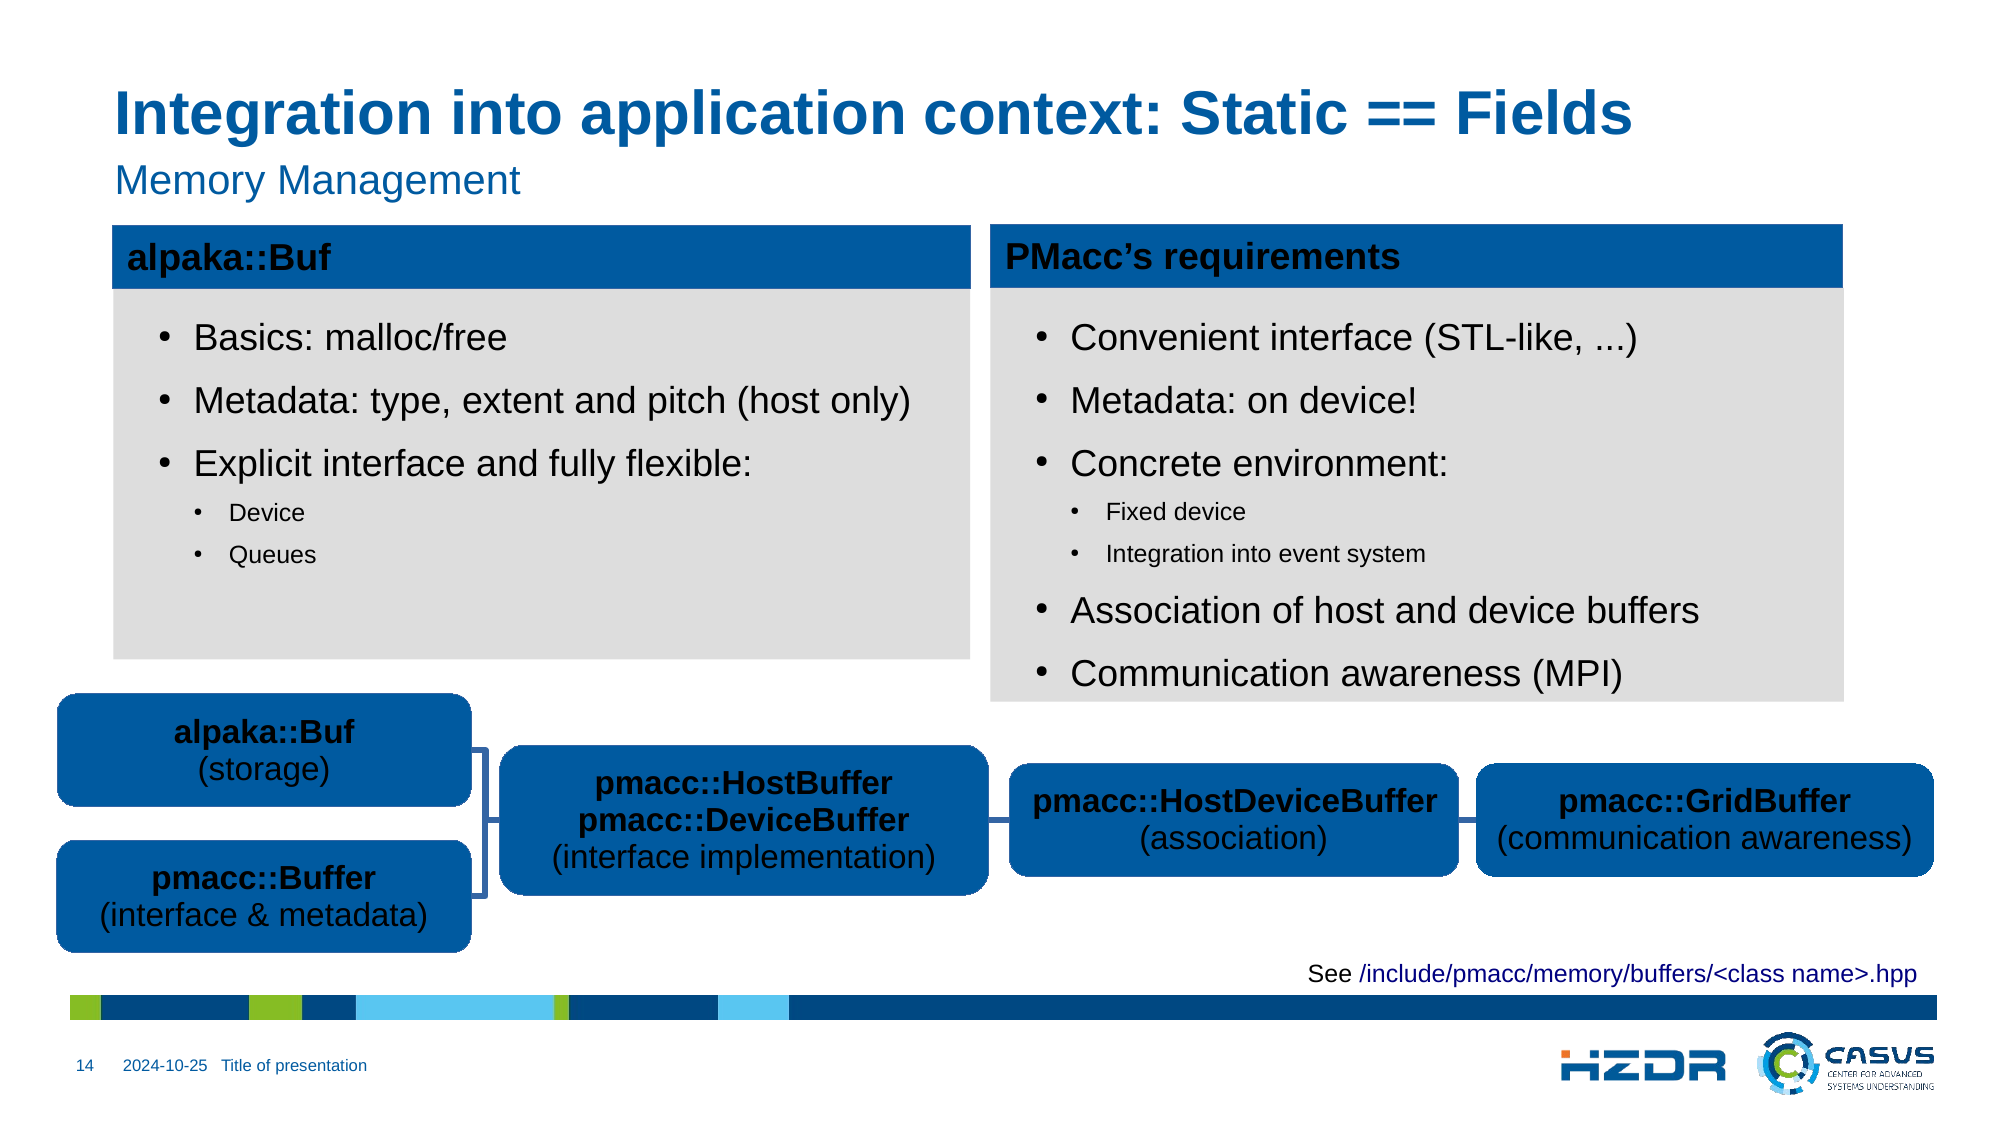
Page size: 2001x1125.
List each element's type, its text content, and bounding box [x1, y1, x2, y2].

text_box Basics: malloc/free Metadata: type, extent and pitch (host only) Explicit interface and fully flexible: Device Queues [113, 289, 971, 660]
picture [70, 995, 101, 1020]
text_box Memory Management [114, 152, 1267, 208]
picture [1757, 1032, 1934, 1095]
text_box pmacc::GridBuffer (communication awareness) [1476, 763, 1934, 877]
picture [1560, 1049, 1726, 1081]
text_box pmacc::Buffer (interface & metadata) [56, 840, 472, 953]
picture [104, 995, 569, 1020]
text_box pmacc::HostBuffer pmacc::DeviceBuffer (interface implementation) [499, 745, 989, 896]
text_box Convenient interface (STL-like, ...) Metadata: on device! Concrete environment: Fixed device Integration into event system Association of host and device buffers Communication awareness (MPI) [990, 287, 1844, 659]
text_box See /include/pmacc/memory/buffers/<class name>.hpp [890, 952, 1934, 1005]
text_box PMacc’s requirements [990, 224, 1843, 288]
title Integration into application context: Static == Fields [114, 80, 1934, 148]
text_box alpaka::Buf (storage) [57, 693, 472, 807]
text_box pmacc::HostDeviceBuffer (association) [1009, 763, 1459, 877]
slide_number 2024-10-25 [107, 1034, 208, 1095]
text_box alpaka::Buf [112, 225, 971, 289]
picture [572, 995, 1937, 1020]
